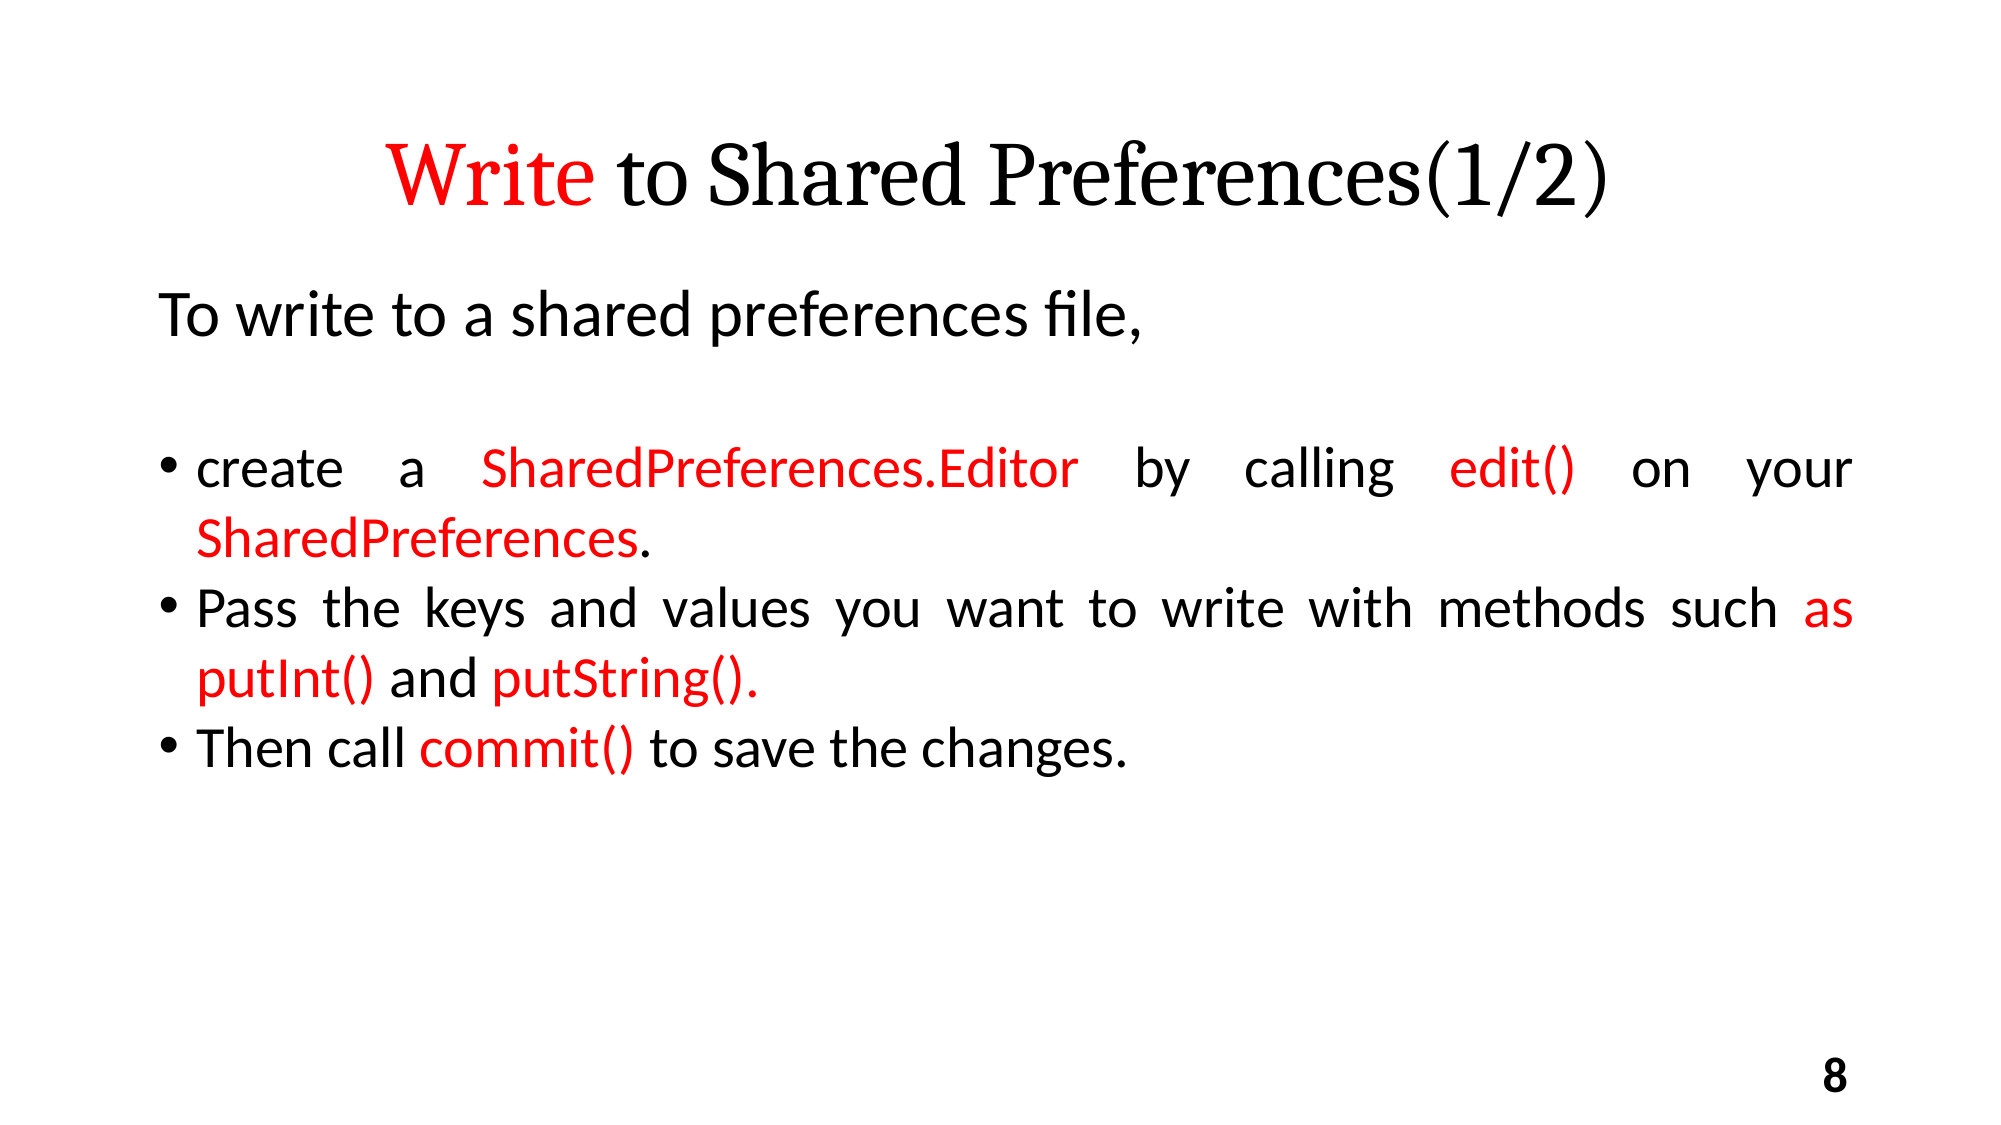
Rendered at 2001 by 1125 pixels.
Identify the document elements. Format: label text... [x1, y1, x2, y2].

text_box <number> [1412, 1042, 1863, 1103]
text_box Write to Shared Preferences(1/2) [137, 59, 1863, 278]
text_box To write to a shared preferences file, create a SharedPreferences.Editor by calling edit() on your SharedPreferences. Pass the keys and values you want to write with methods such as putInt() and putString(). Then call commit() to save the changes. [143, 261, 1869, 991]
